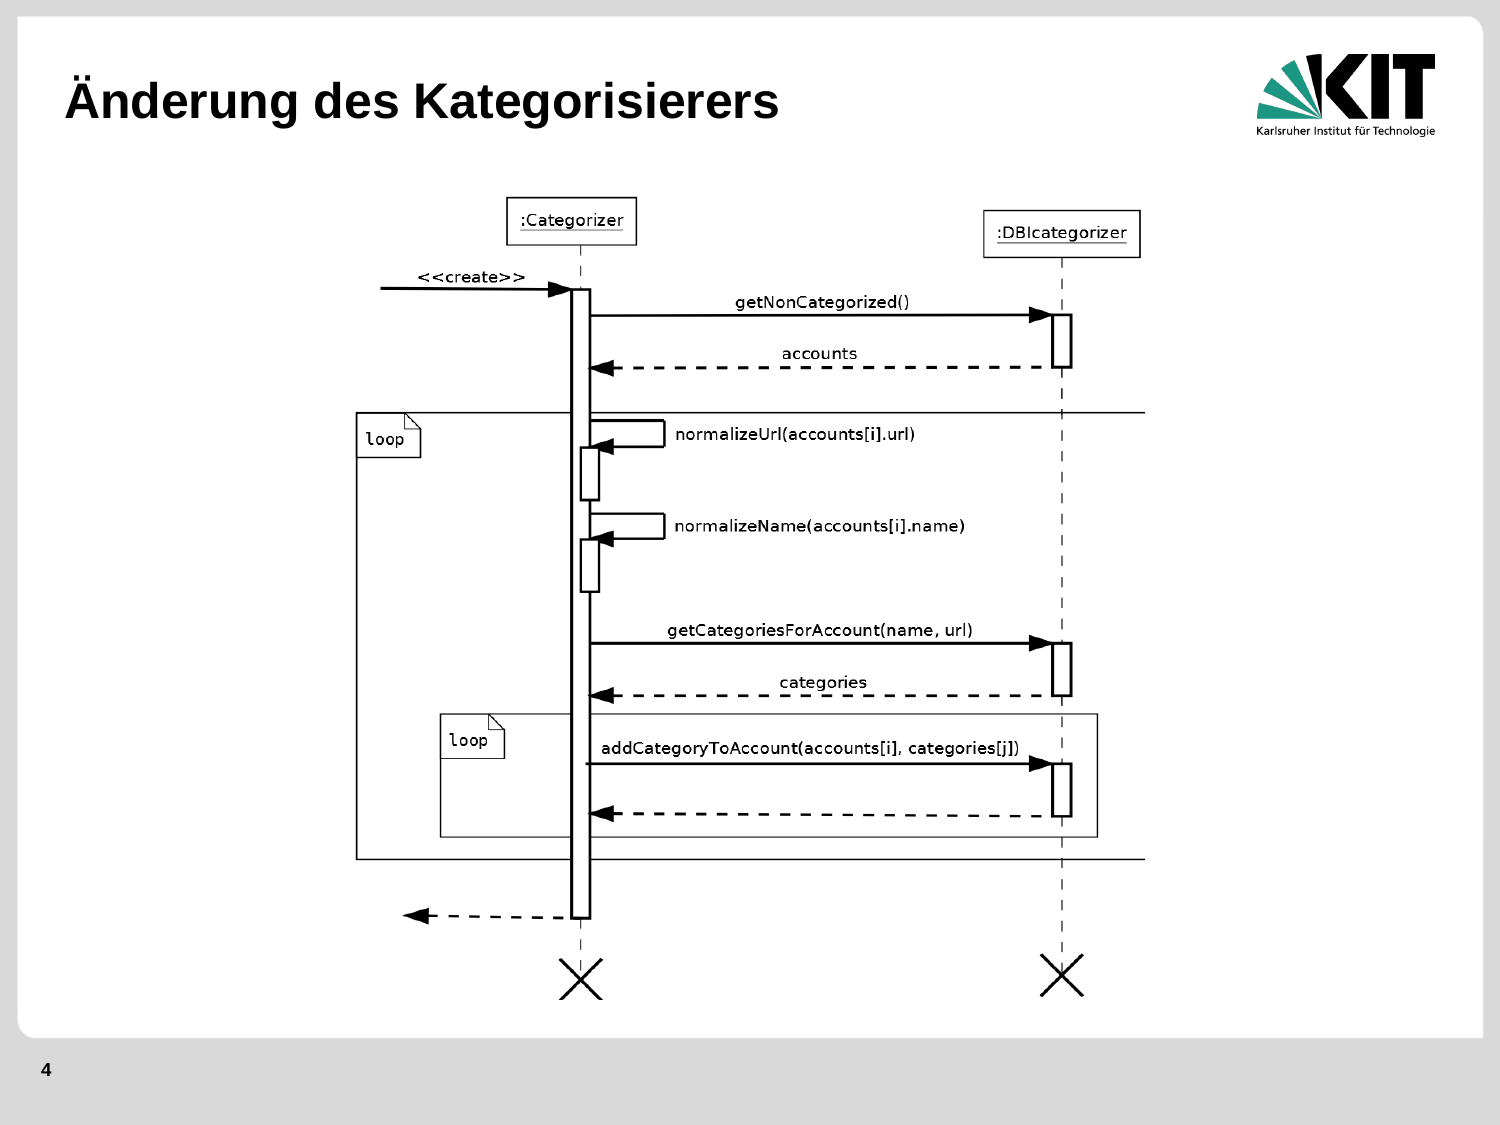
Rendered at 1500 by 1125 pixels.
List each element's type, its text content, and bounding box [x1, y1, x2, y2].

picture [0, 0, 1500, 1125]
title Änderung des Kategorisierers [64, 54, 1198, 147]
